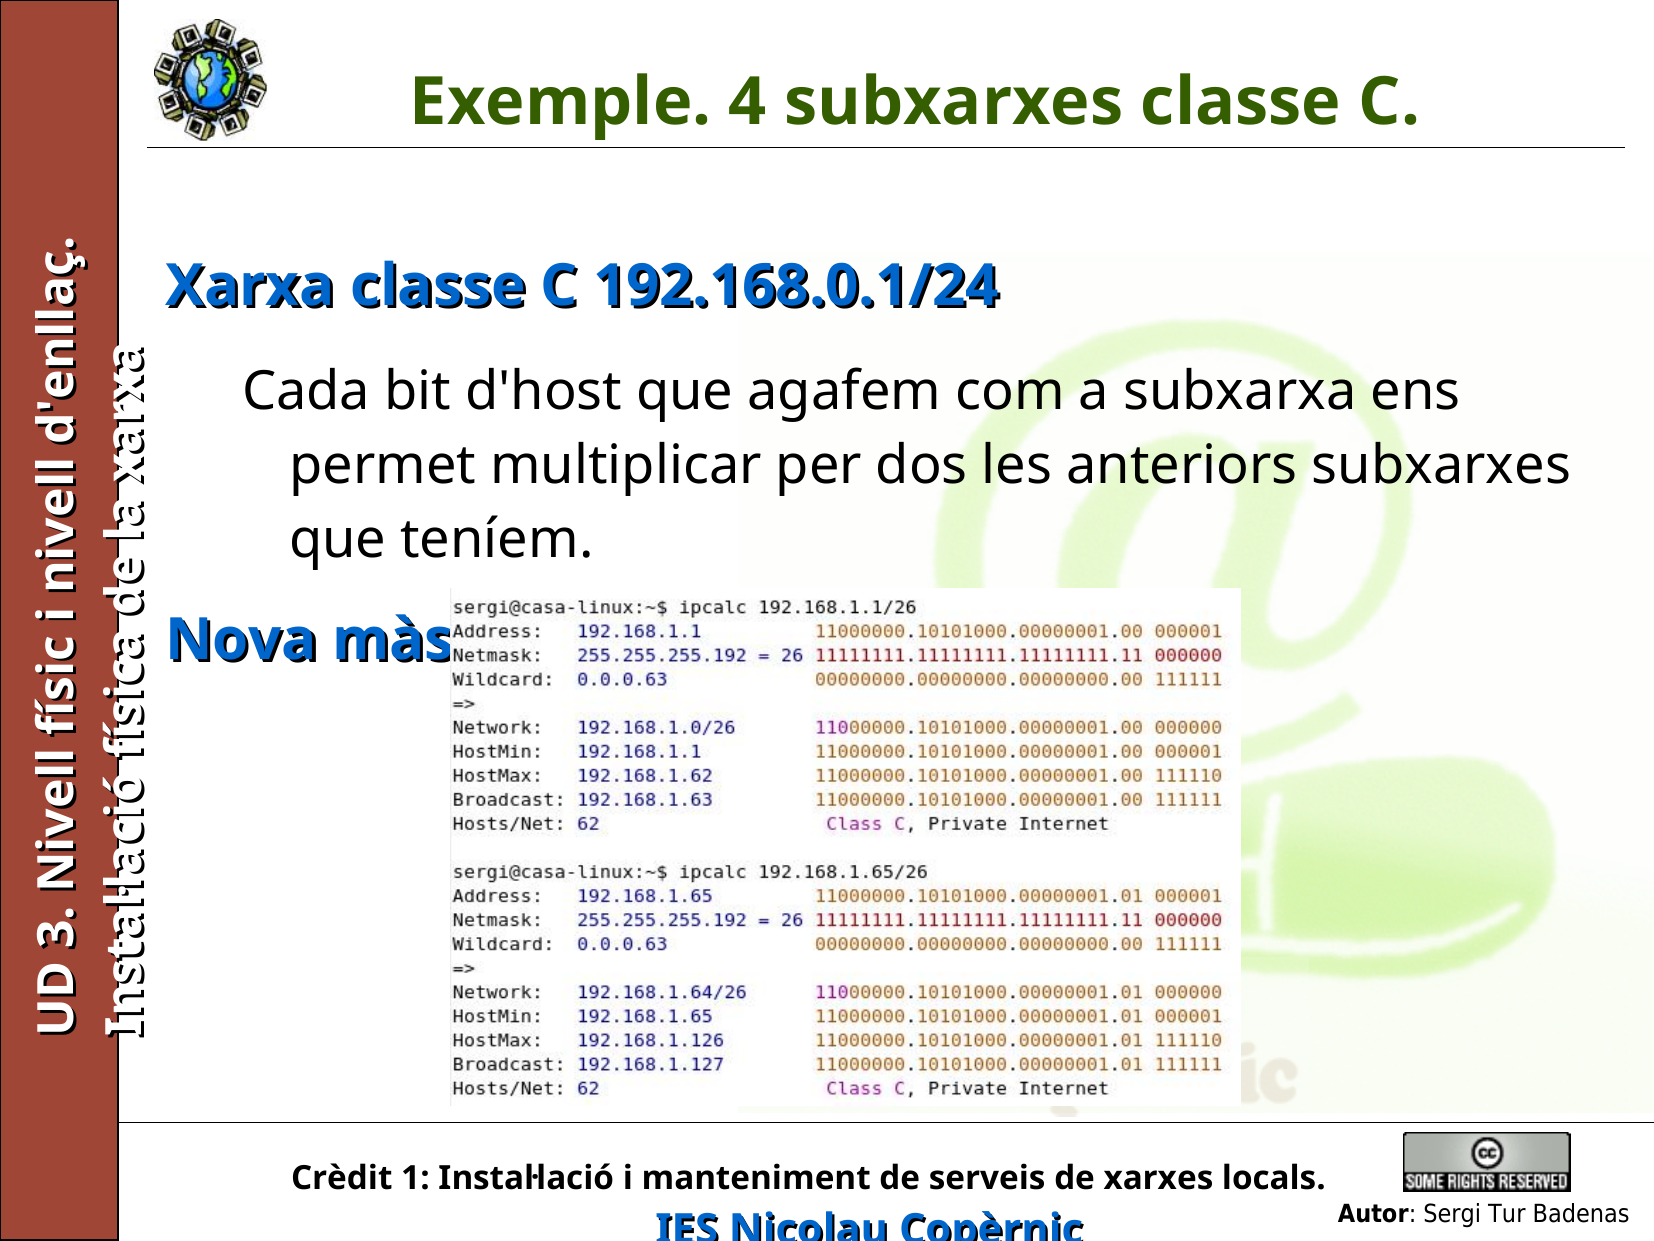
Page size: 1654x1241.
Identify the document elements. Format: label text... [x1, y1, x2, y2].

picture [154, 19, 268, 142]
picture [1403, 1132, 1571, 1192]
list Xarxa classe C 192.168.0.1/24 Cada bit d'host que agafem com a subxarxa ens permet multiplicar per dos les anteriors subxarxes que teníem. Nova màscara 255.255.255.192/26 [147, 242, 1636, 1093]
title Exemple. 4 subxarxes classe C. [171, 49, 1654, 148]
picture [450, 252, 1654, 1117]
